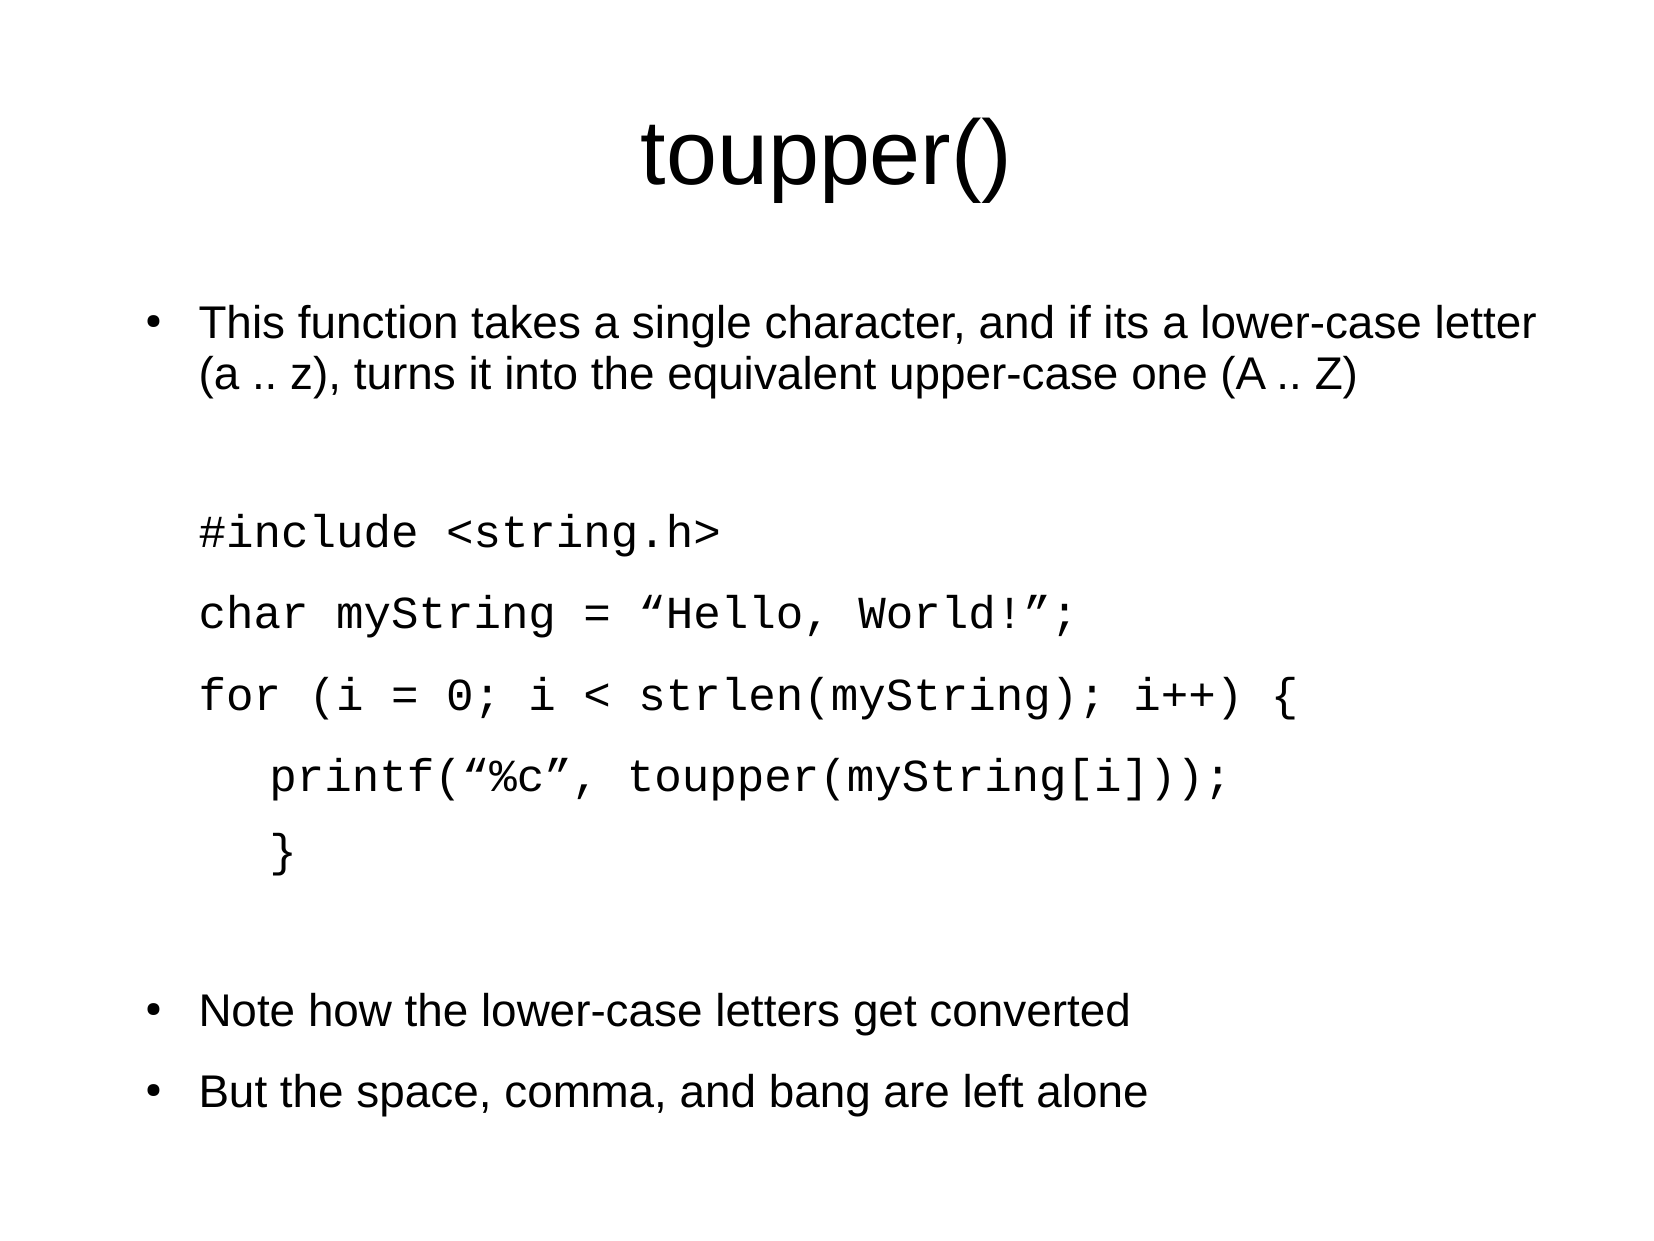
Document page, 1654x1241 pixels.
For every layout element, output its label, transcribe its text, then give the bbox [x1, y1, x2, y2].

title toupper() [82, 49, 1571, 257]
list This function takes a single character, and if its a lower-case letter (a .. z), turns it into the equivalent upper-case one (A .. Z) #include <string.h> char myString = “Hello, World!”; for (i = 0; i < strlen(myString); i++) { printf(“%c”, toupper(myString[i])); } Note how the lower-case letters get converted But the space, comma, and bang are left alone [127, 296, 1583, 1170]
